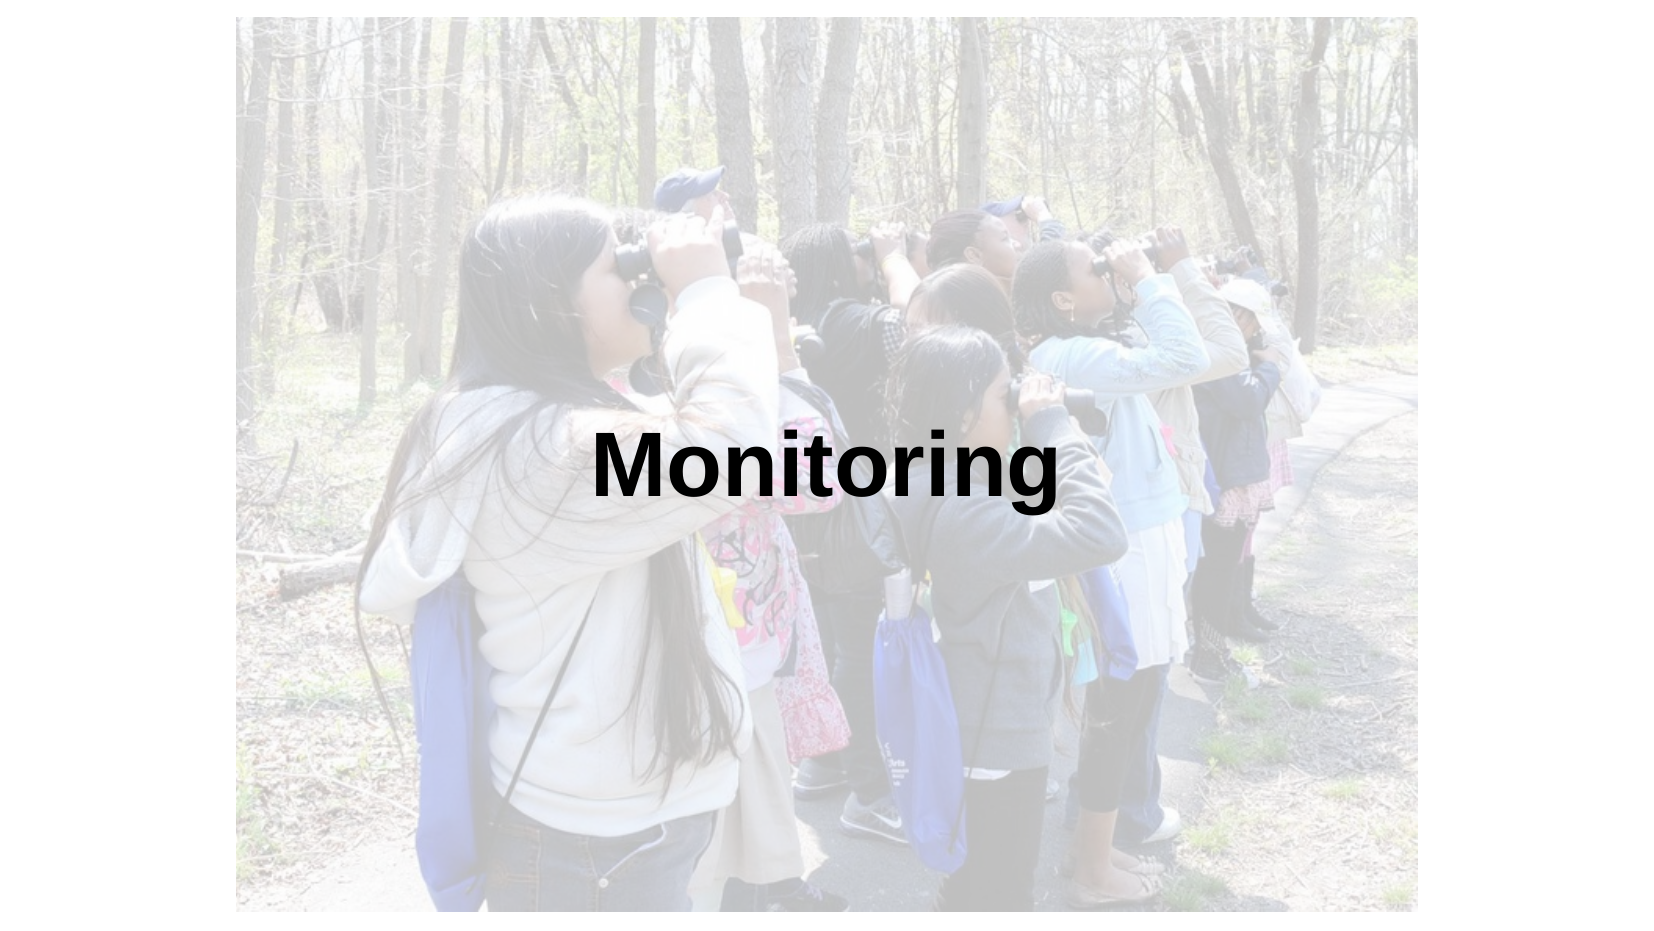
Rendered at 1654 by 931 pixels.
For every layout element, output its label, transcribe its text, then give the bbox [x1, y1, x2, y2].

title Monitoring [82, 387, 1571, 543]
picture [236, 17, 1418, 387]
picture [236, 543, 1418, 912]
